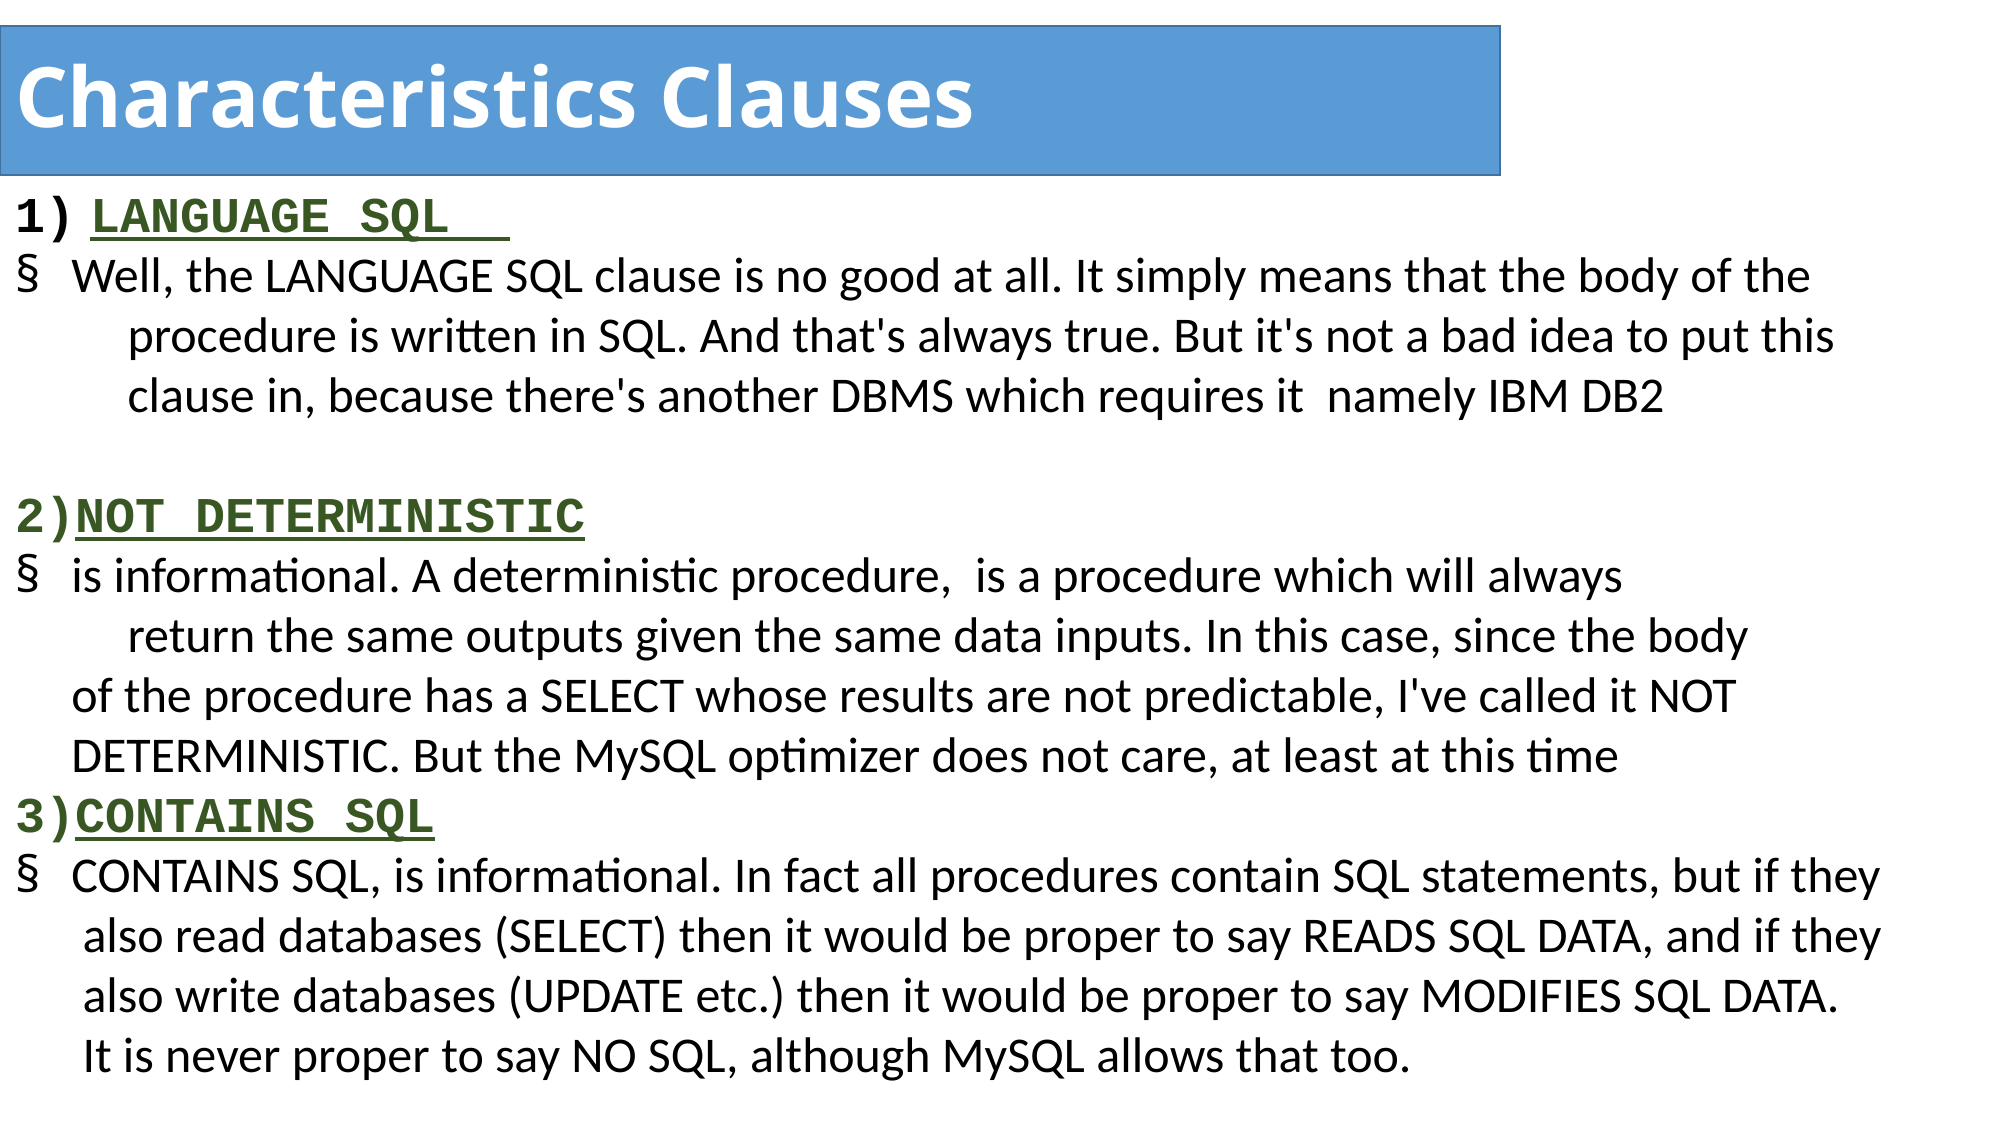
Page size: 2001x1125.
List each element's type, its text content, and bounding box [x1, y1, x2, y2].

text_box LANGUAGE SQL Well, the LANGUAGE SQL clause is no good at all. It simply means that the body of the procedure is written in SQL. And that's always true. But it's not a bad idea to put this clause in, because there's another DBMS which requires it ­­ namely IBM DB2 2)NOT DETERMINISTIC is informational. A deterministic procedure, is a procedure which will always return the same outputs given the same data inputs. In this case, since the body of the procedure has a SELECT whose results are not predictable, I've called it NOT DETERMINISTIC. But the MySQL optimizer does not care, at least at this time 3)CONTAINS SQL CONTAINS SQL, is informational. In fact all procedures contain SQL statements, but if they also read databases (SELECT) then it would be proper to say READS SQL DATA, and if they also write databases (UPDATE etc.) then it would be proper to say MODIFIES SQL DATA. It is never proper to say NO SQL, although MySQL allows that too. [0, 175, 1972, 1090]
title Characteristics Clauses [0, 26, 1501, 175]
